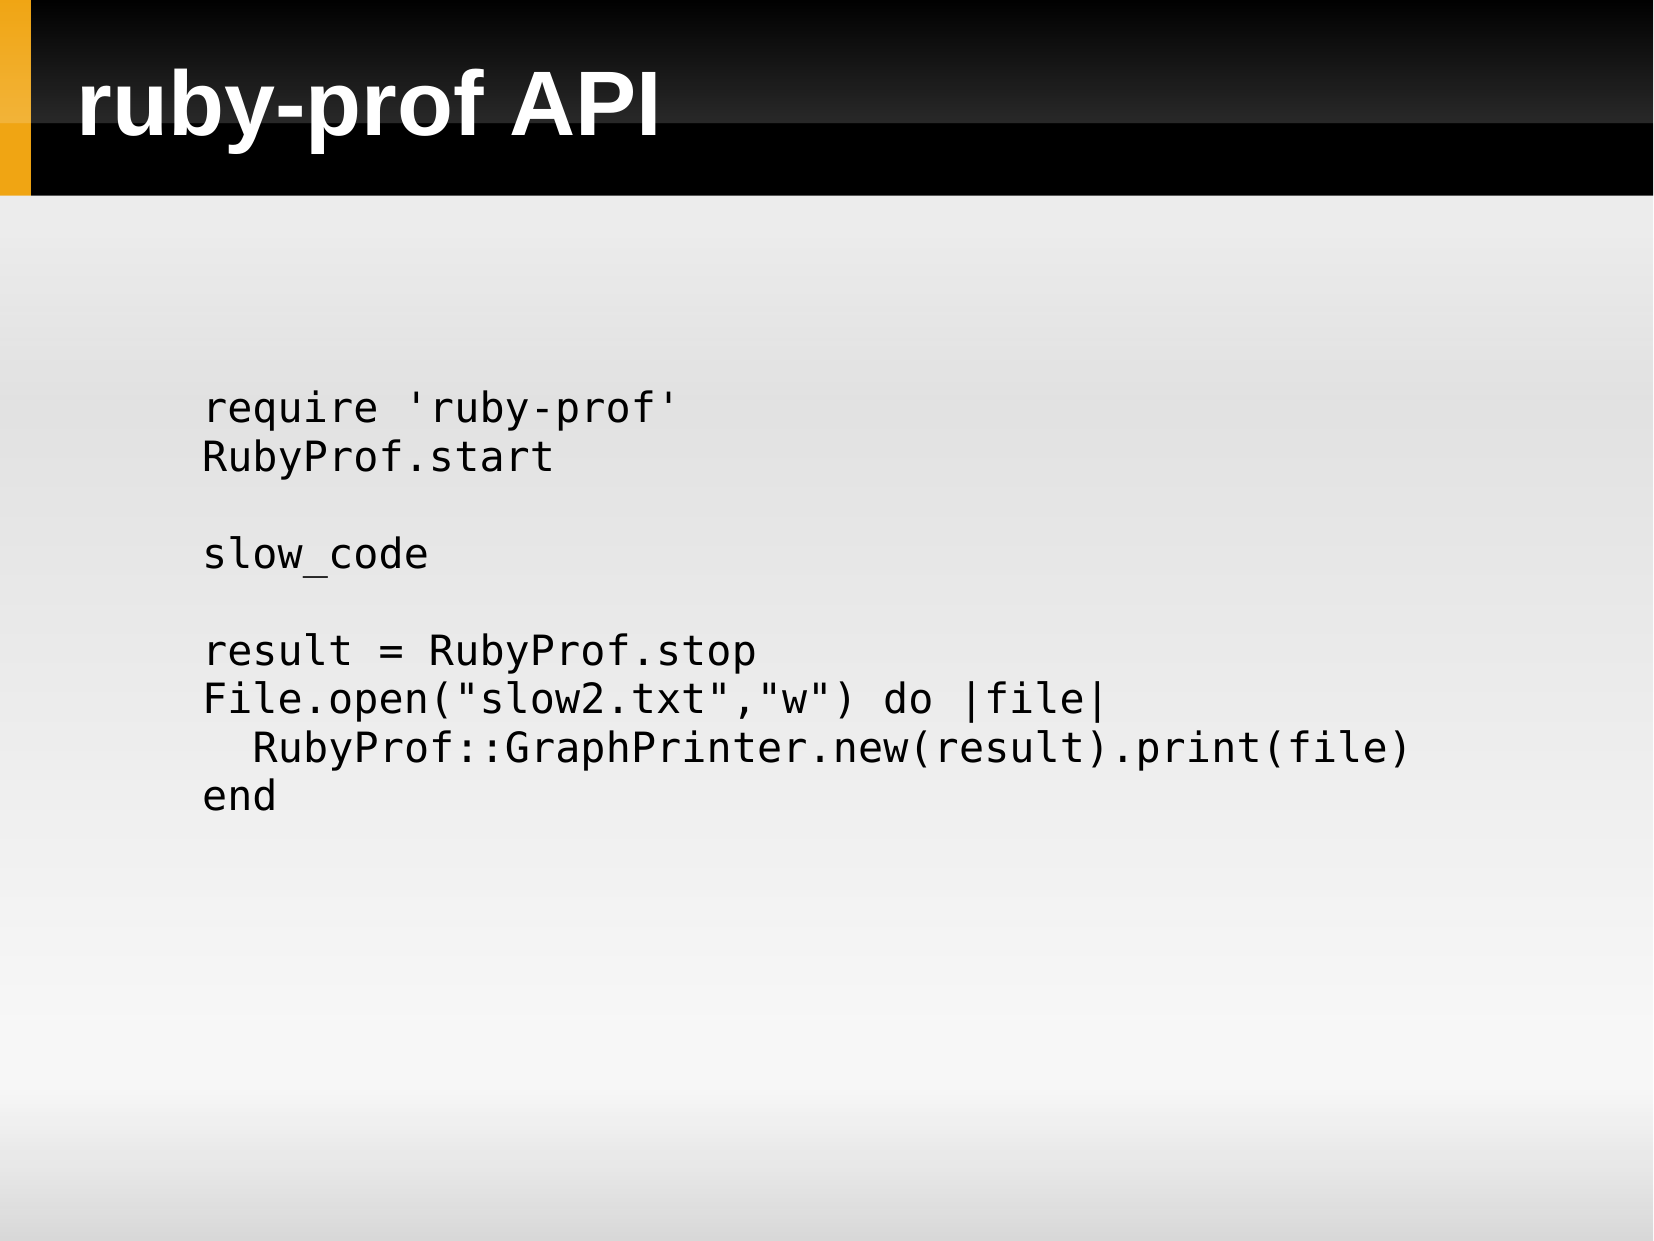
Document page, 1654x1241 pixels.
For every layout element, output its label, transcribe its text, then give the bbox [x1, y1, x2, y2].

text_box require 'ruby-prof' RubyProf.start slow_code result = RubyProf.stop File.open("slow2.txt","w") do |file| RubyProf::GraphPrinter.new(result).print(file) end [187, 376, 1462, 938]
picture [0, 0, 1654, 1241]
title ruby-prof API [76, 0, 1565, 208]
